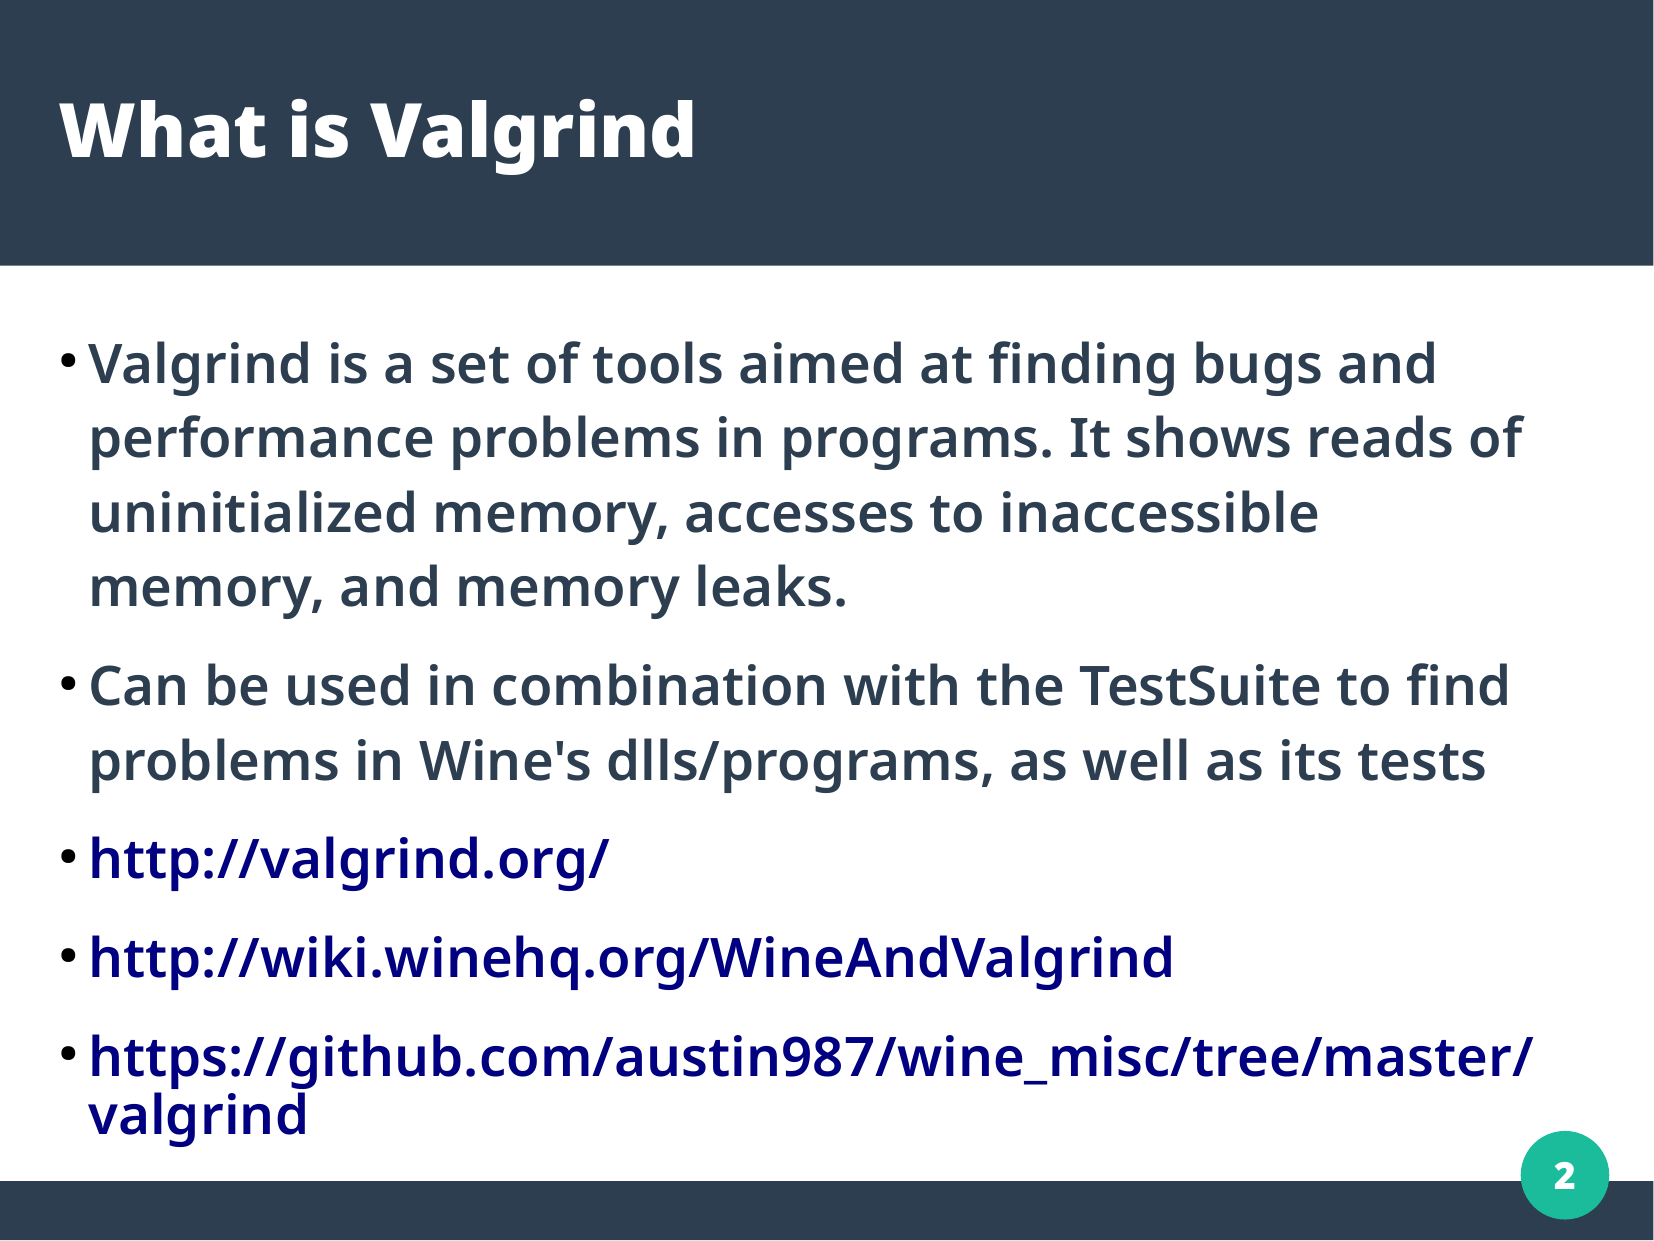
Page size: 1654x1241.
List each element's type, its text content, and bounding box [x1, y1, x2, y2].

list Valgrind is a set of tools aimed at finding bugs and performance problems in programs. It shows reads of uninitialized memory, accesses to inaccessible memory, and memory leaks. Can be used in combination with the TestSuite to find problems in Wine's dlls/programs, as well as its tests http://valgrind.org/ http://wiki.winehq.org/WineAndValgrind https://github.com/austin987/wine_misc/tree/master/valgrind [59, 324, 1565, 1093]
title What is Valgrind [59, 49, 1595, 207]
